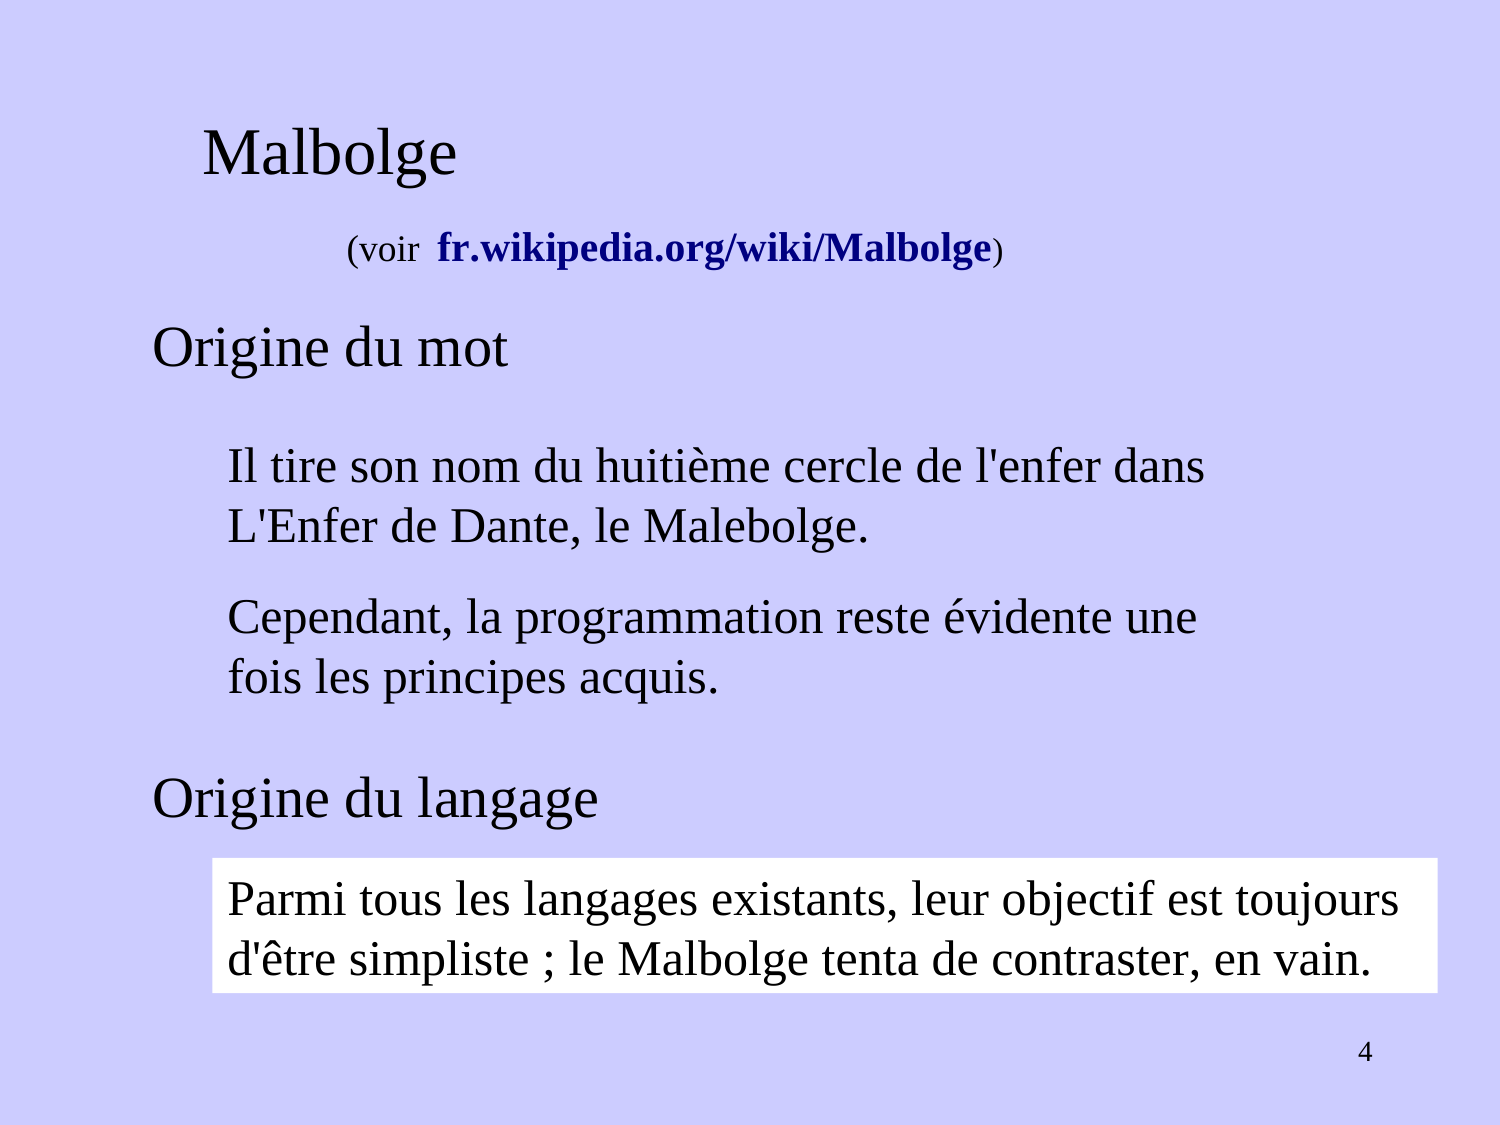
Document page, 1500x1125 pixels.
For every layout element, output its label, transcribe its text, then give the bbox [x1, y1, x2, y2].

text_box Malbolge [187, 99, 1376, 196]
text_box 4 [1074, 1025, 1388, 1101]
text_box Parmi tous les langages existants, leur objectif est toujours d'être simpliste ; le Malbolge tenta de contraster, en vain. [212, 857, 1438, 994]
text_box Origine du langage [137, 751, 621, 837]
text_box Il tire son nom du huitième cercle de l'enfer dans L'Enfer de Dante, le Malebolge. Cependant, la programmation reste évidente une fois les principes acquis. [212, 425, 1263, 712]
text_box (voir fr.wikipedia.org/wiki/Malbolge) [331, 212, 1027, 278]
text_box Origine du mot [137, 299, 588, 386]
